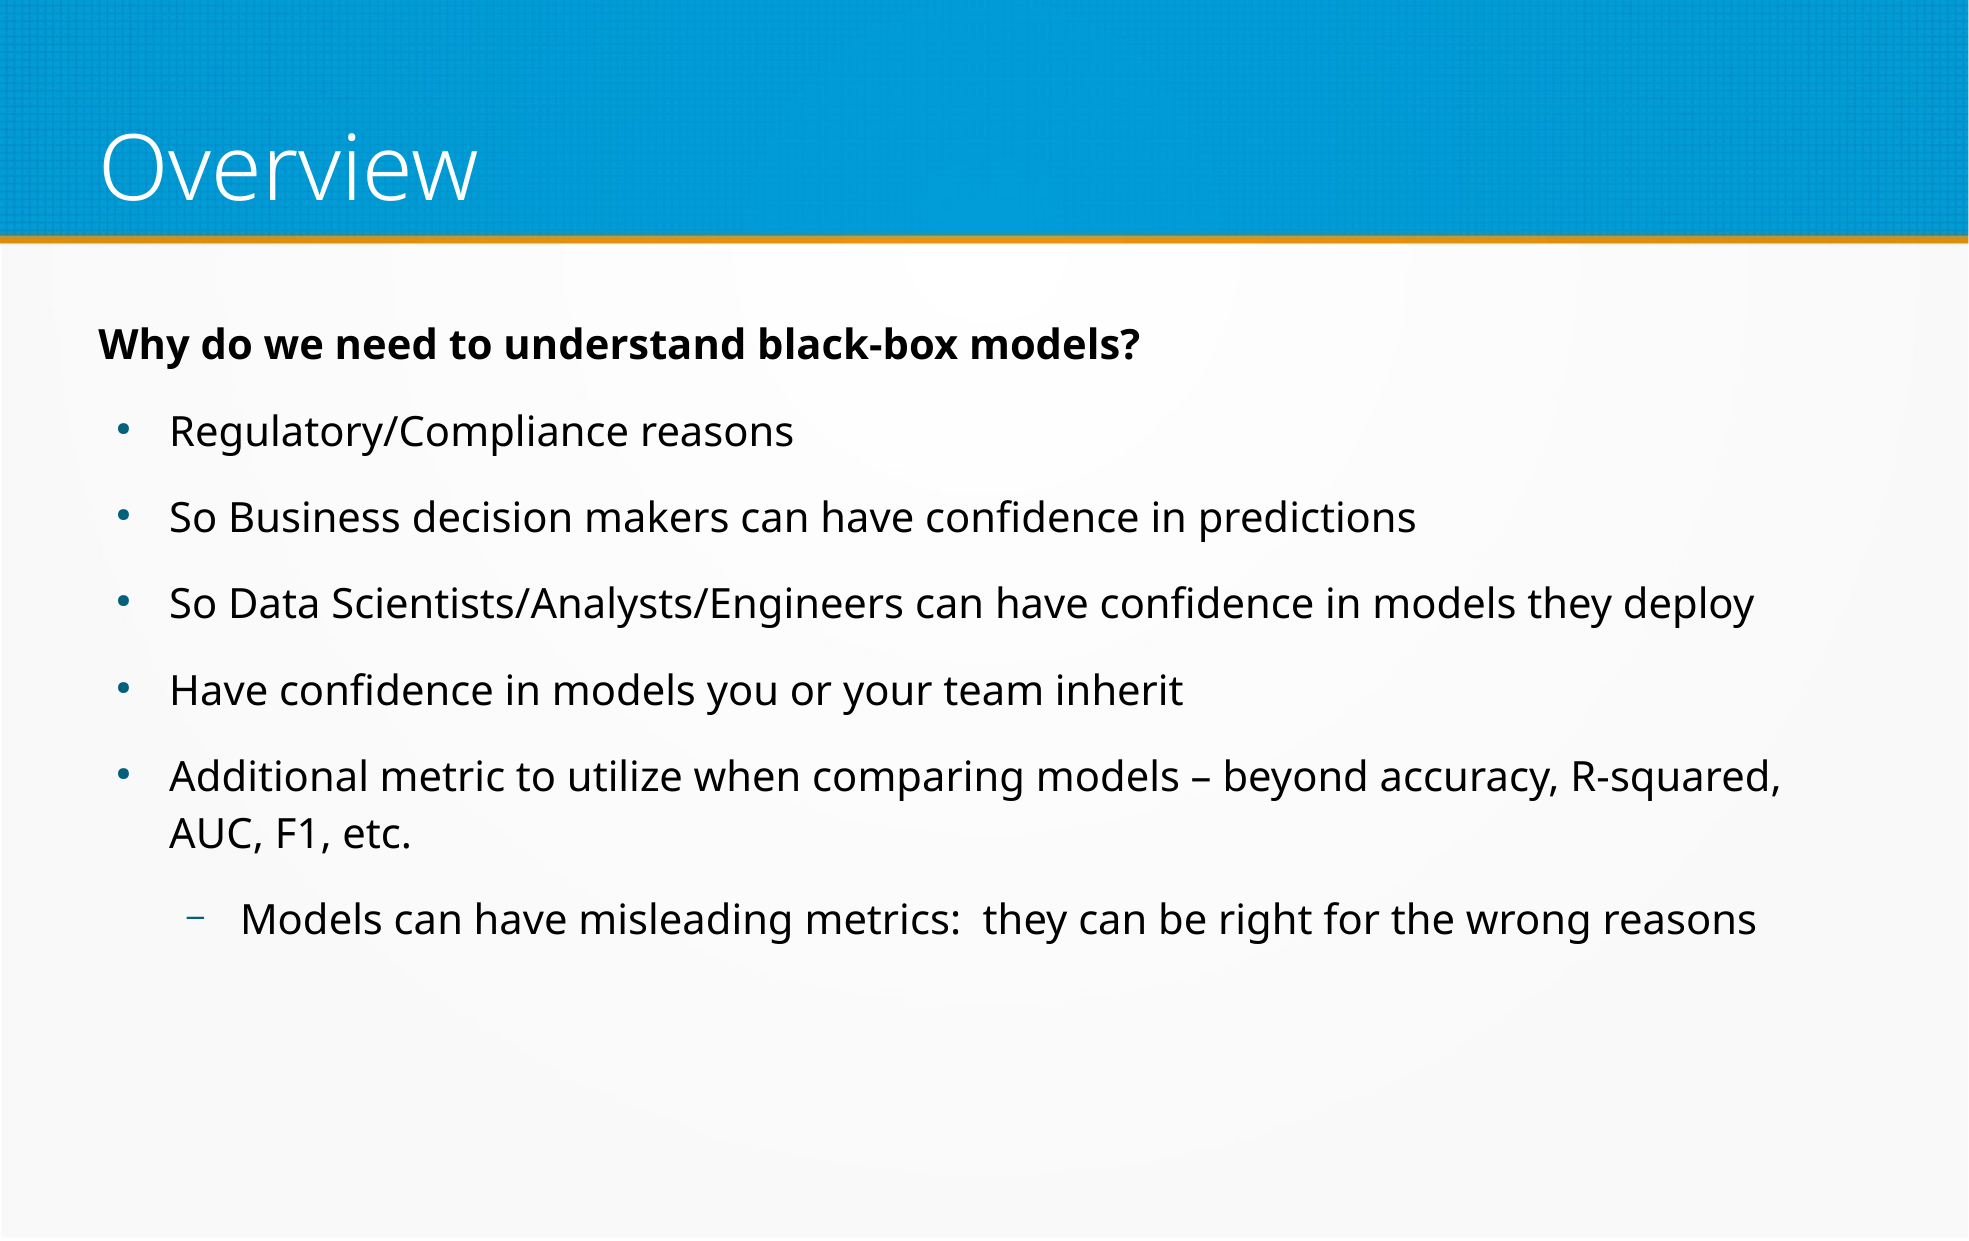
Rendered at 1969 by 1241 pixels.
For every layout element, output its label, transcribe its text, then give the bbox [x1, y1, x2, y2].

title Overview [98, 19, 1870, 227]
list Why do we need to understand black-box models? Regulatory/Compliance reasons So Business decision makers can have confidence in predictions So Data Scientists/Analysts/Engineers can have confidence in models they deploy Have confidence in models you or your team inherit Additional metric to utilize when comparing models – beyond accuracy, R-squared, AUC, F1, etc. Models can have misleading metrics: they can be right for the wrong reasons [98, 315, 1861, 1081]
picture [0, 233, 1969, 1241]
